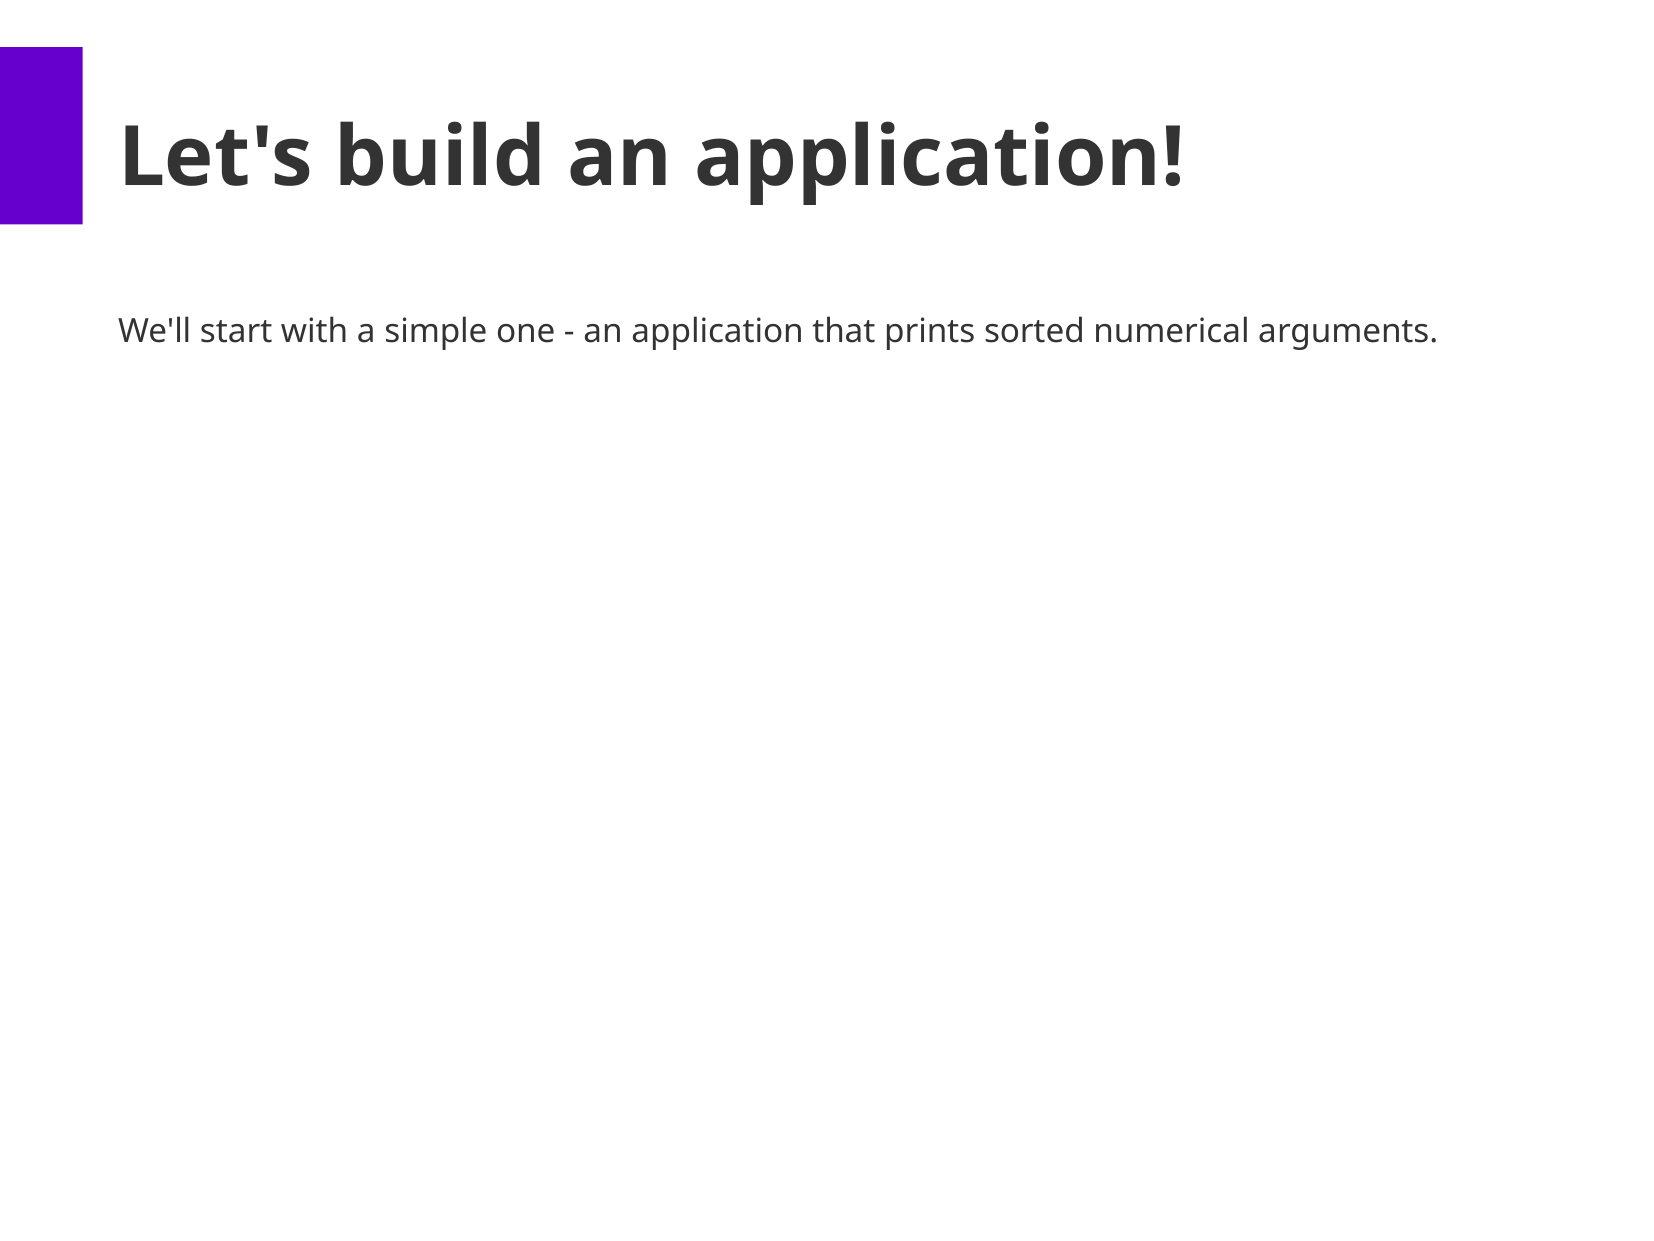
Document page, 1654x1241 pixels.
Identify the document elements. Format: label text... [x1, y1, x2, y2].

title Let's build an application! [118, 49, 1571, 257]
list We'll start with a simple one - an application that prints sorted numerical arguments. [118, 307, 1536, 1074]
